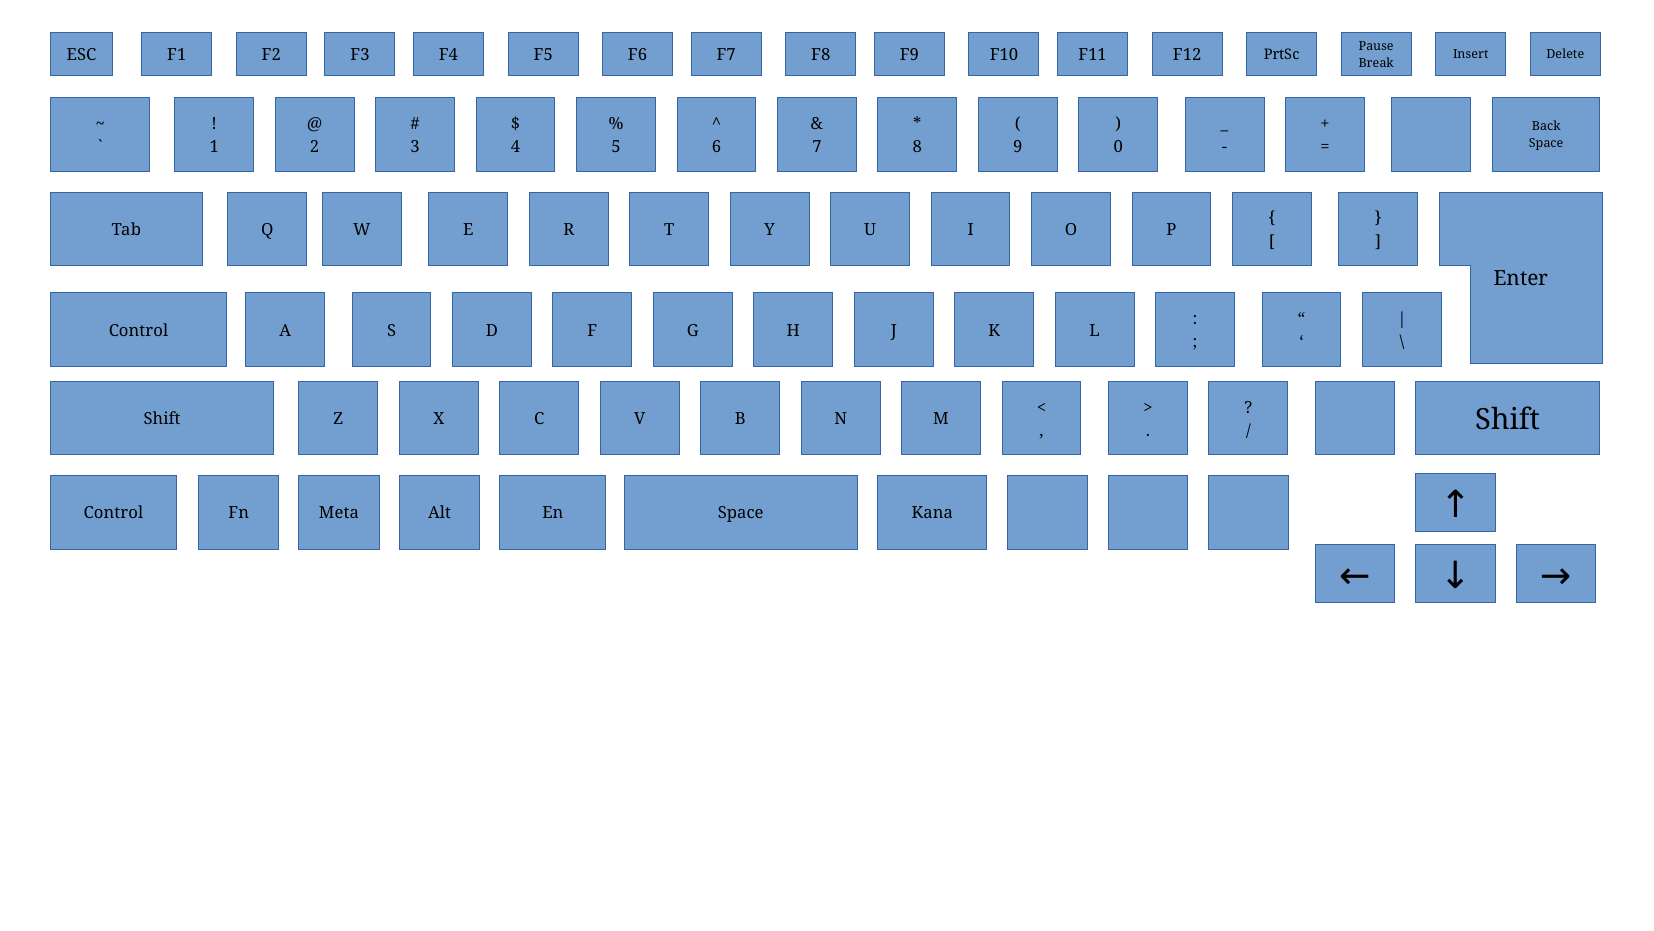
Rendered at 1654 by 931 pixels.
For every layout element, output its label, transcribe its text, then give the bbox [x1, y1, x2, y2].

text_box T [629, 192, 709, 266]
text_box $ 4 [476, 97, 555, 172]
text_box Control [50, 475, 177, 550]
text_box Shift [1415, 381, 1600, 455]
text_box H [753, 292, 833, 367]
text_box S [352, 292, 431, 367]
text_box < , [1002, 381, 1081, 455]
text_box N [801, 381, 881, 455]
text_box Y [730, 192, 810, 266]
text_box Pause Break [1341, 32, 1412, 76]
text_box P [1132, 192, 1211, 266]
text_box & 7 [777, 97, 857, 172]
text_box F12 [1152, 32, 1223, 76]
text_box ESC [50, 32, 113, 76]
text_box Alt [399, 475, 480, 550]
text_box L [1055, 292, 1135, 367]
text_box Insert [1435, 32, 1506, 76]
text_box % 5 [576, 97, 656, 172]
text_box → [1516, 544, 1596, 603]
text_box F4 [413, 32, 484, 76]
text_box [1391, 97, 1471, 172]
text_box : ; [1155, 292, 1235, 367]
text_box V [600, 381, 680, 455]
text_box ↑ [1415, 473, 1496, 532]
text_box ? / [1208, 381, 1288, 455]
text_box F10 [968, 32, 1039, 76]
text_box Control [50, 292, 227, 367]
text_box C [499, 381, 579, 455]
text_box E [428, 192, 508, 266]
text_box ) 0 [1078, 97, 1158, 172]
text_box En [499, 475, 606, 550]
text_box [1007, 475, 1088, 550]
text_box PrtSc [1246, 32, 1317, 76]
text_box Meta [298, 475, 380, 550]
text_box F1 [141, 32, 212, 76]
text_box Fn [198, 475, 279, 550]
text_box F2 [236, 32, 307, 76]
text_box # 3 [375, 97, 455, 172]
text_box F11 [1057, 32, 1128, 76]
text_box ← [1315, 544, 1395, 603]
text_box [1208, 475, 1289, 550]
text_box [1108, 475, 1188, 550]
text_box M [901, 381, 981, 455]
text_box X [399, 381, 479, 455]
text_box { [ [1232, 192, 1312, 266]
text_box Tab [50, 192, 203, 266]
text_box _ - [1185, 97, 1265, 172]
text_box F5 [508, 32, 579, 76]
text_box Delete [1530, 32, 1601, 76]
text_box I [931, 192, 1010, 266]
text_box Shift [50, 381, 274, 455]
text_box F [552, 292, 632, 367]
text_box > . [1108, 381, 1188, 455]
text_box W [322, 192, 402, 266]
text_box D [452, 292, 532, 367]
text_box ! 1 [174, 97, 254, 172]
text_box F6 [602, 32, 673, 76]
text_box “ ‘ [1262, 292, 1341, 367]
text_box ~ ` [50, 97, 150, 172]
text_box R [529, 192, 609, 266]
text_box Back Space [1492, 97, 1600, 172]
text_box J [854, 292, 934, 367]
text_box F3 [324, 32, 395, 76]
text_box A [245, 292, 325, 367]
text_box * 8 [877, 97, 957, 172]
text_box + = [1285, 97, 1365, 172]
text_box F7 [691, 32, 762, 76]
text_box F9 [874, 32, 945, 76]
text_box Space [624, 475, 858, 550]
text_box G [653, 292, 733, 367]
text_box Q [227, 192, 307, 266]
text_box O [1031, 192, 1111, 266]
text_box Kana [877, 475, 987, 550]
text_box @ 2 [275, 97, 355, 172]
text_box | \ [1362, 292, 1442, 367]
text_box ↓ [1415, 544, 1496, 603]
text_box ^ 6 [677, 97, 756, 172]
text_box [1315, 381, 1395, 455]
text_box Z [298, 381, 378, 455]
text_box B [700, 381, 780, 455]
text_box F8 [785, 32, 856, 76]
text_box } ] [1338, 192, 1418, 266]
text_box ( 9 [978, 97, 1058, 172]
text_box Enter [1439, 192, 1603, 364]
text_box K [954, 292, 1034, 367]
text_box U [830, 192, 910, 266]
